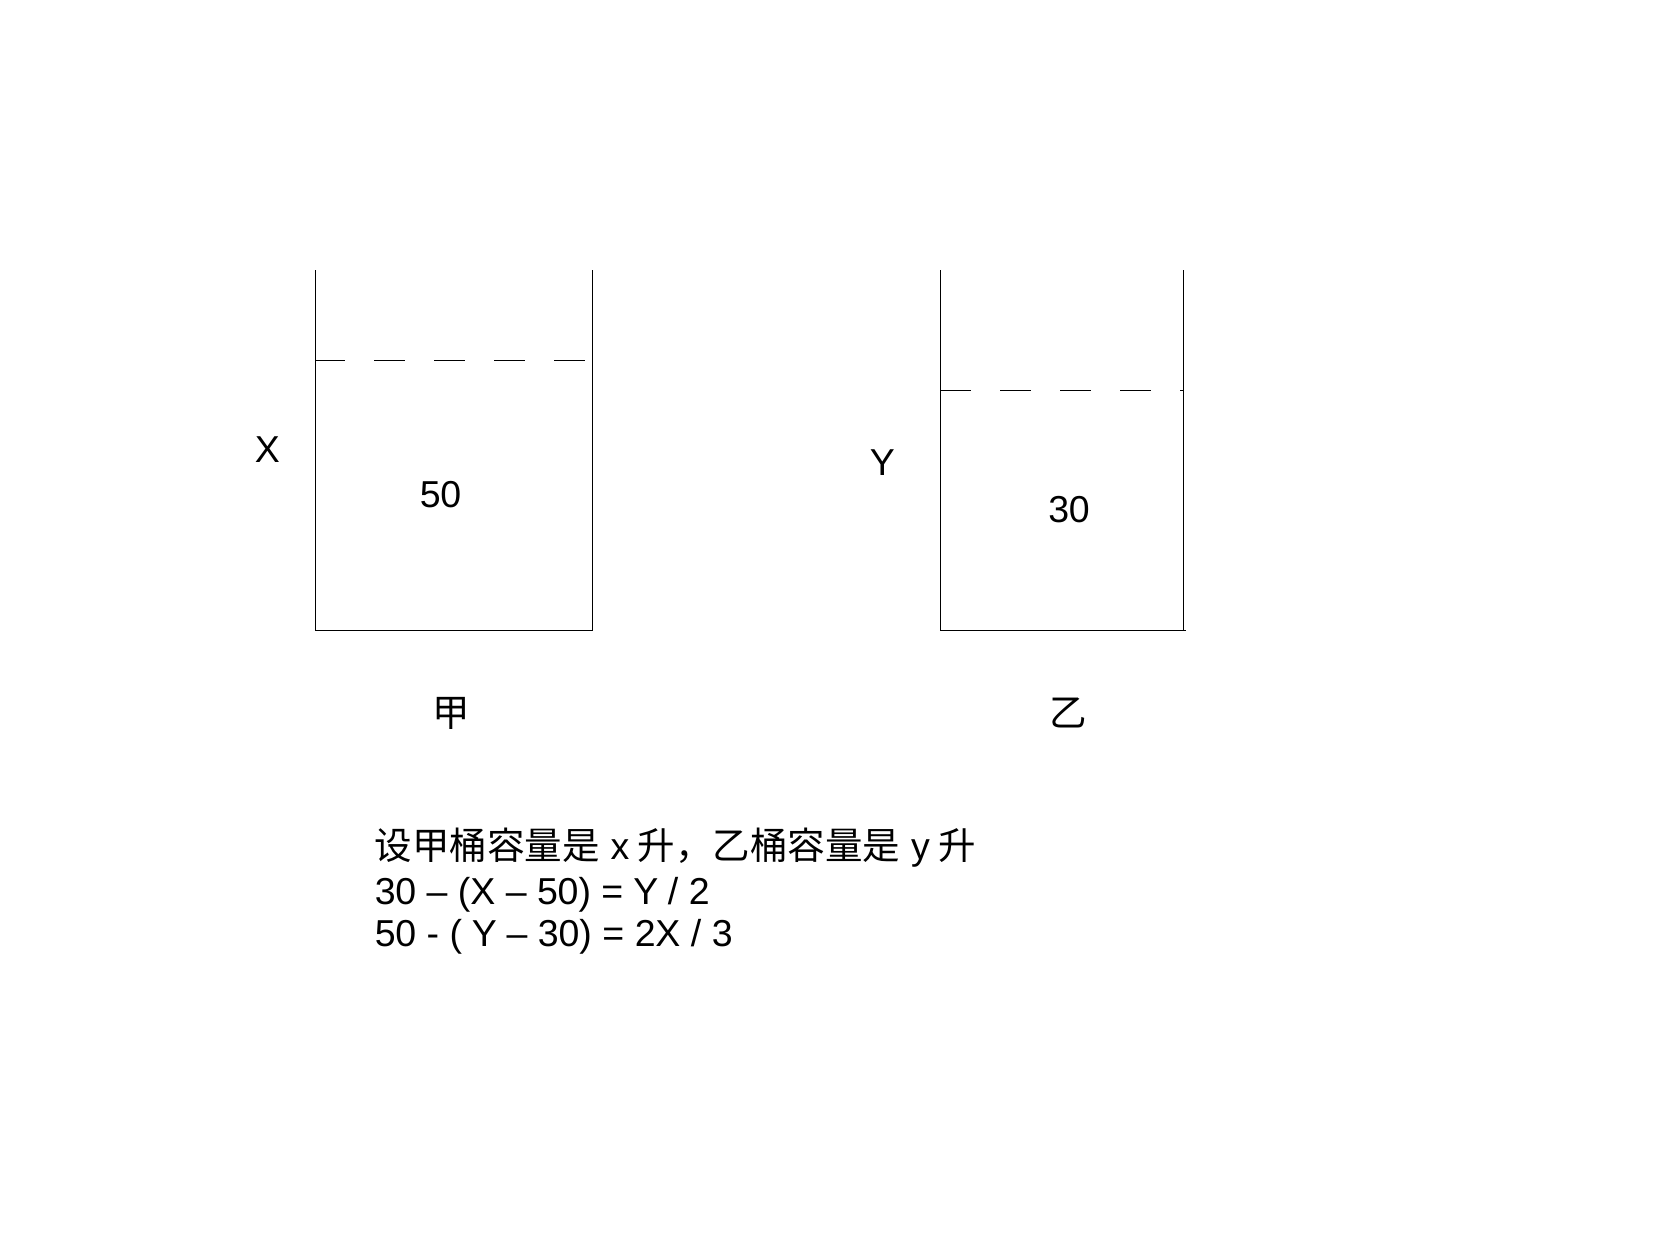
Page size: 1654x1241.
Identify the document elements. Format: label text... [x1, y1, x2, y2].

text_box 50 [405, 465, 477, 523]
text_box 乙 [1035, 675, 1097, 733]
text_box 设甲桶容量是x升，乙桶容量是y升 30 – (X – 50) = Y / 2 50 - ( Y – 30) = 2X / 3 [360, 808, 934, 950]
text_box 30 [1033, 480, 1105, 538]
text_box X [240, 420, 295, 478]
text_box Y [855, 434, 910, 492]
text_box 甲 [417, 675, 479, 733]
